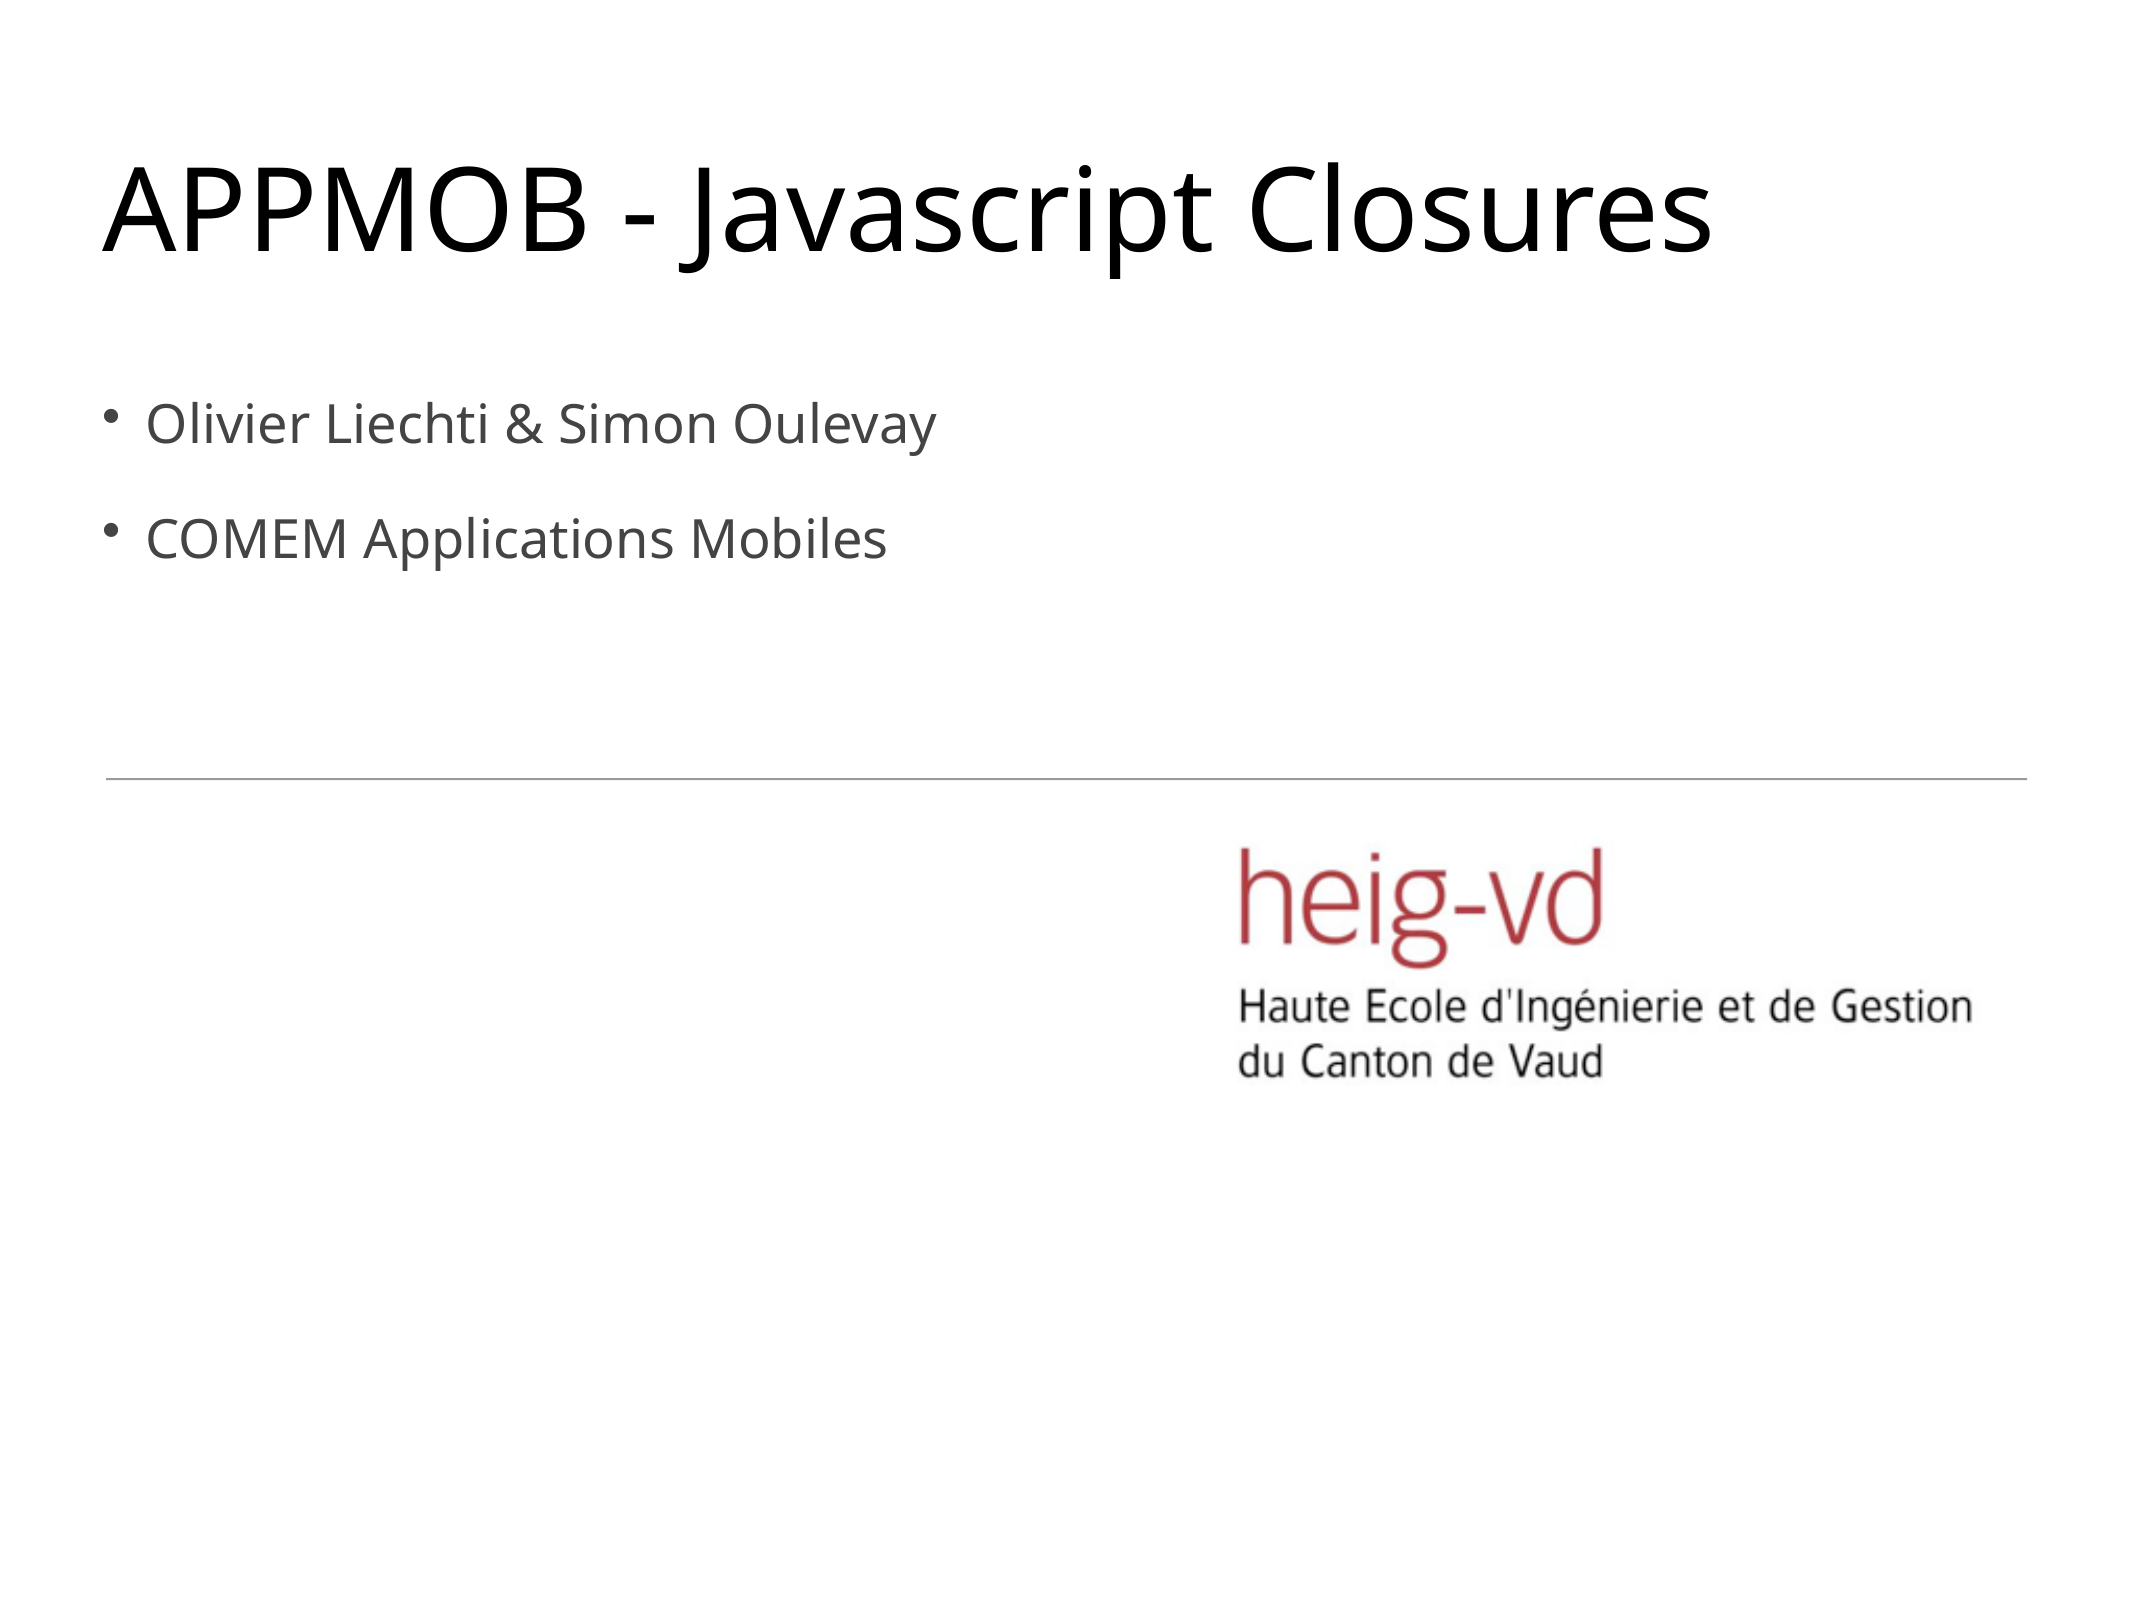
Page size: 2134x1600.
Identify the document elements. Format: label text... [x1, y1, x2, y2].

title APPMOB - Javascript Closures [93, 54, 2040, 284]
subtitle Olivier Liechti & Simon Oulevay COMEM Applications Mobiles [93, 381, 2040, 1459]
